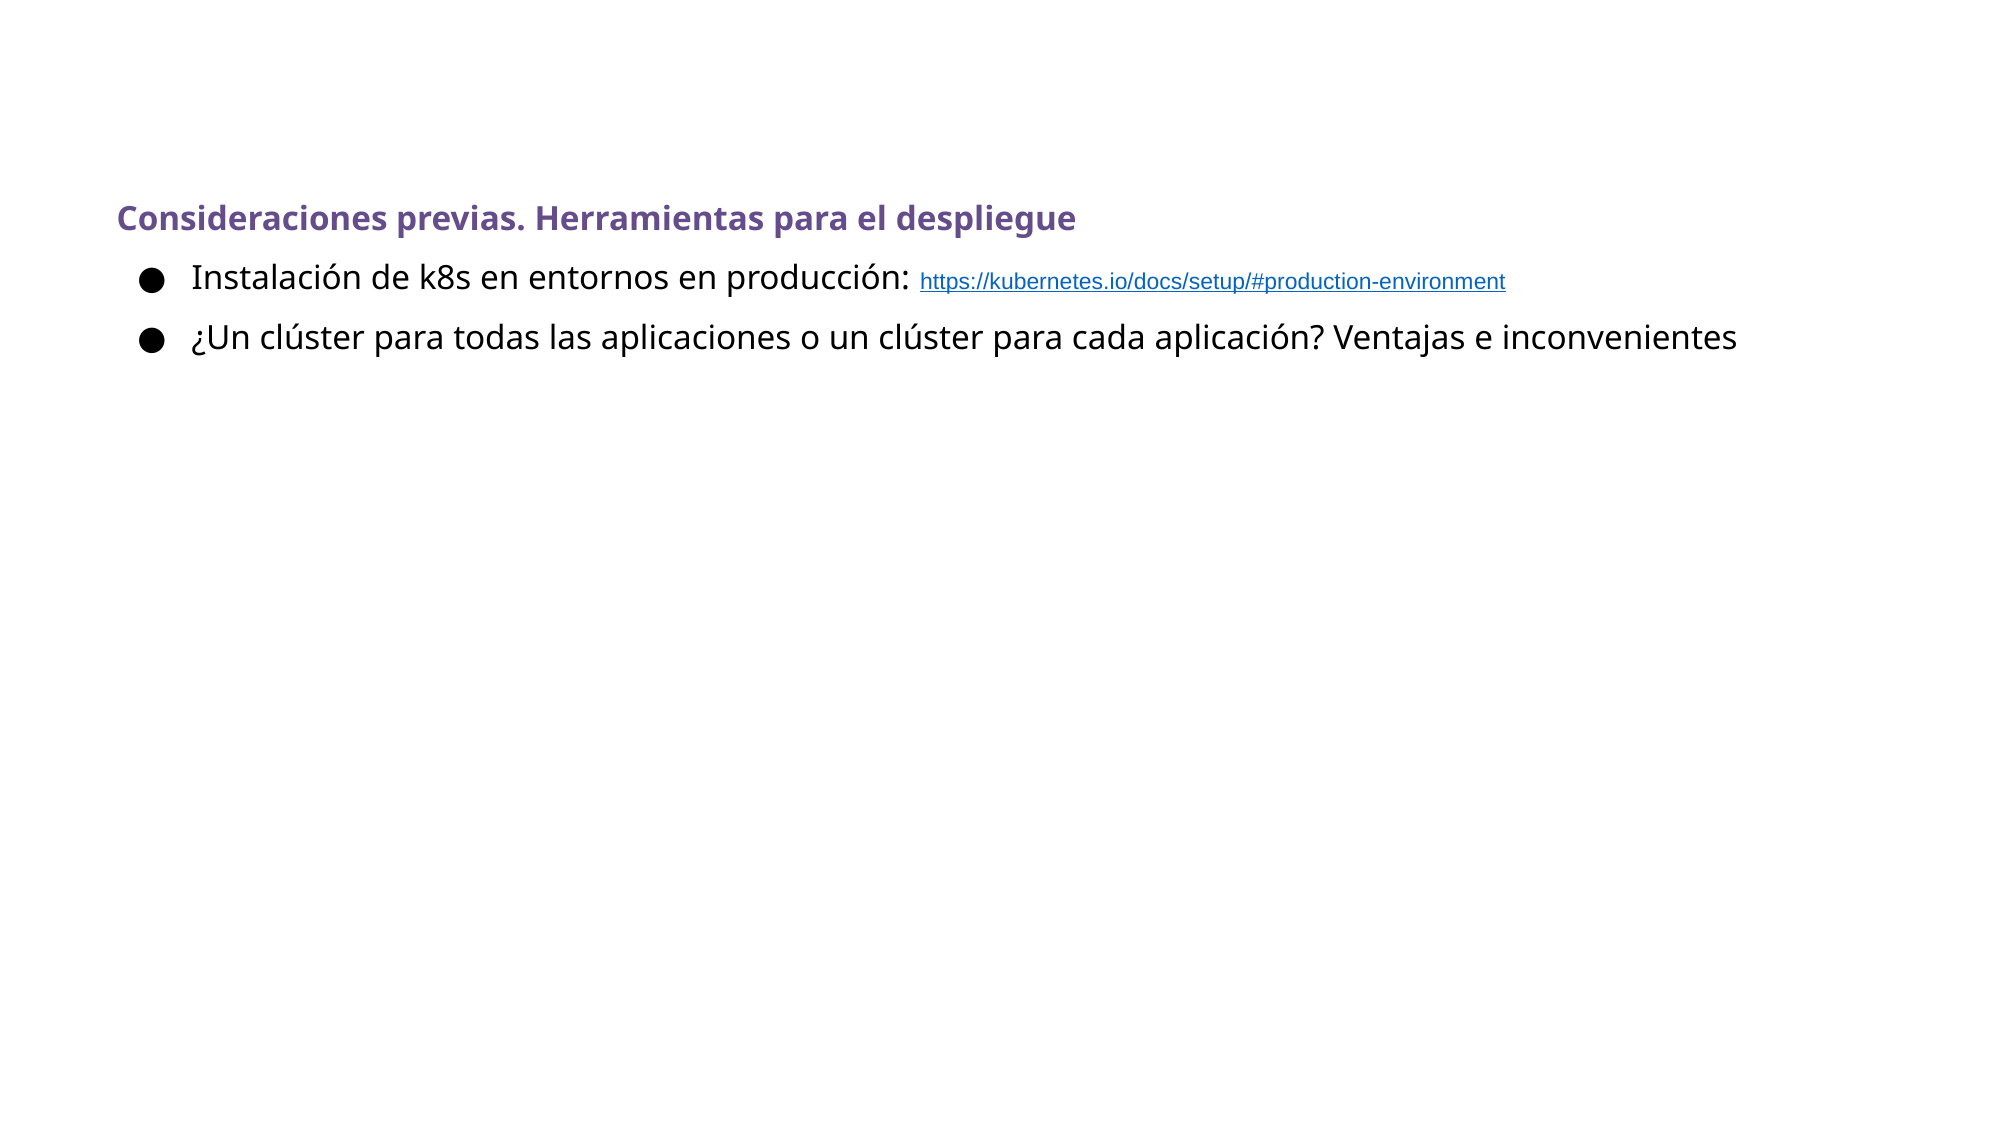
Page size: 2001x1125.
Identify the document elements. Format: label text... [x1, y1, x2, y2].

text_box Consideraciones previas. Herramientas para el despliegue Instalación de k8s en entornos en producción: https://kubernetes.io/docs/setup/#production-environment ¿Un clúster para todas las aplicaciones o un clúster para cada aplicación? Ventajas e inconvenientes [101, 169, 1977, 382]
